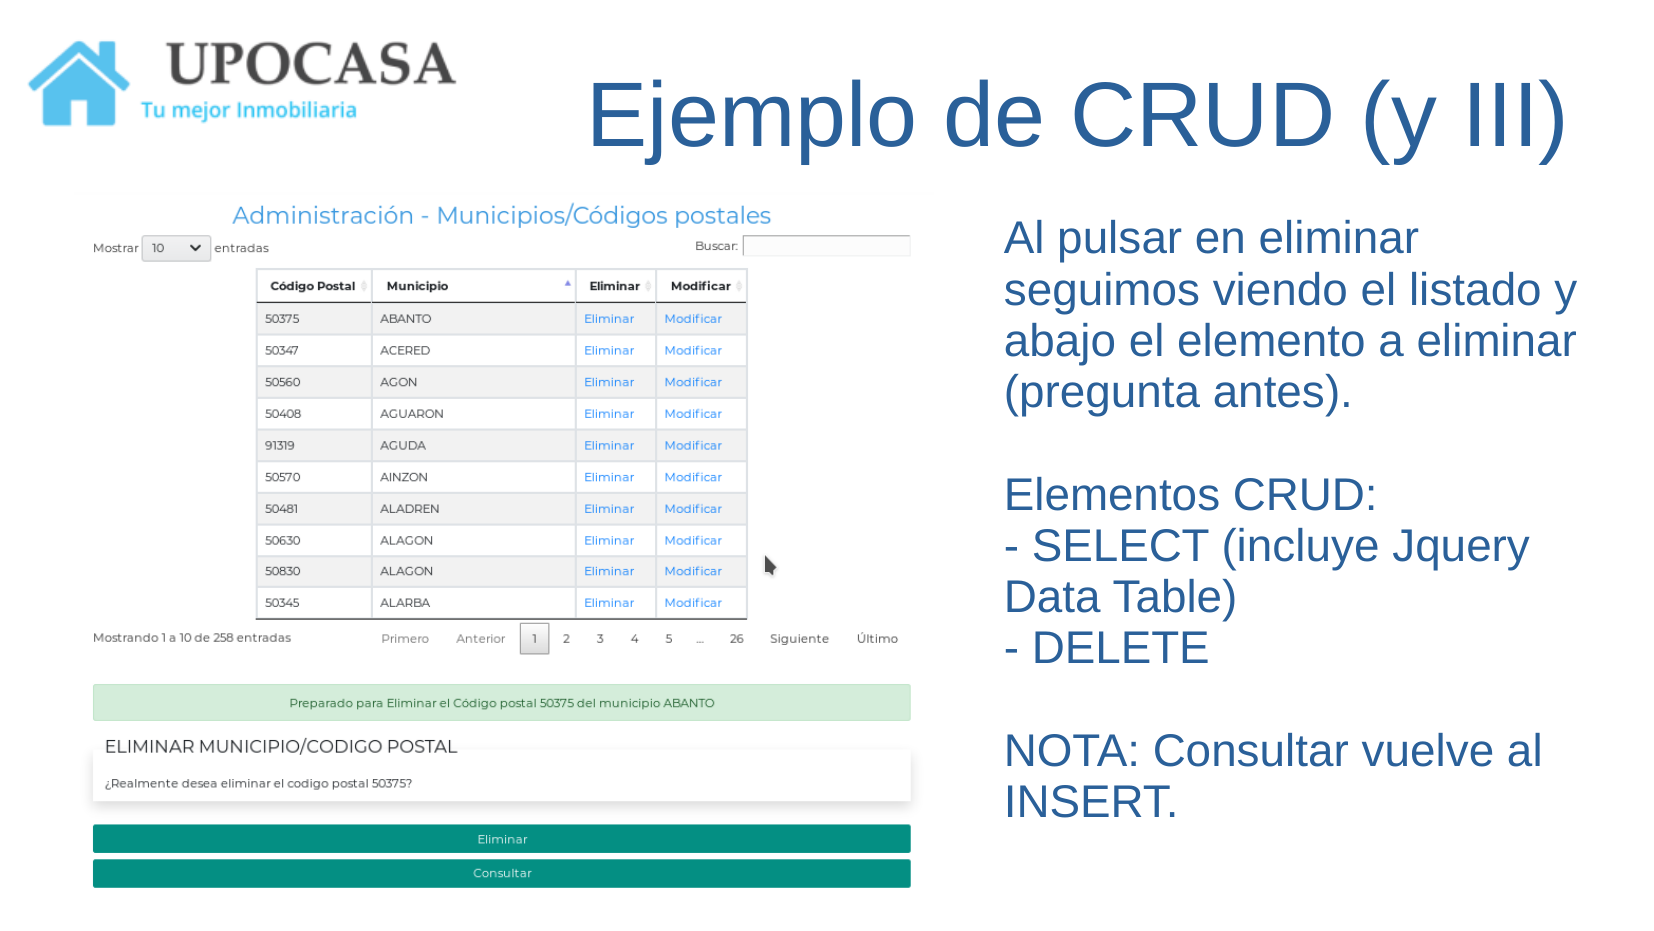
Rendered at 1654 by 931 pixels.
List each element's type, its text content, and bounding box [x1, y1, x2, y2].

picture [0, 0, 508, 160]
picture [74, 192, 934, 910]
title Al pulsar en eliminar seguimos viendo el listado y abajo el elemento a eliminar (pregunta antes). Elementos CRUD: - SELECT (incluye Jquery Data Table) - DELETE NOTA: Consultar vuelve al INSERT. [1003, 200, 1606, 839]
title Ejemplo de CRUD (y III) [82, 37, 1571, 193]
